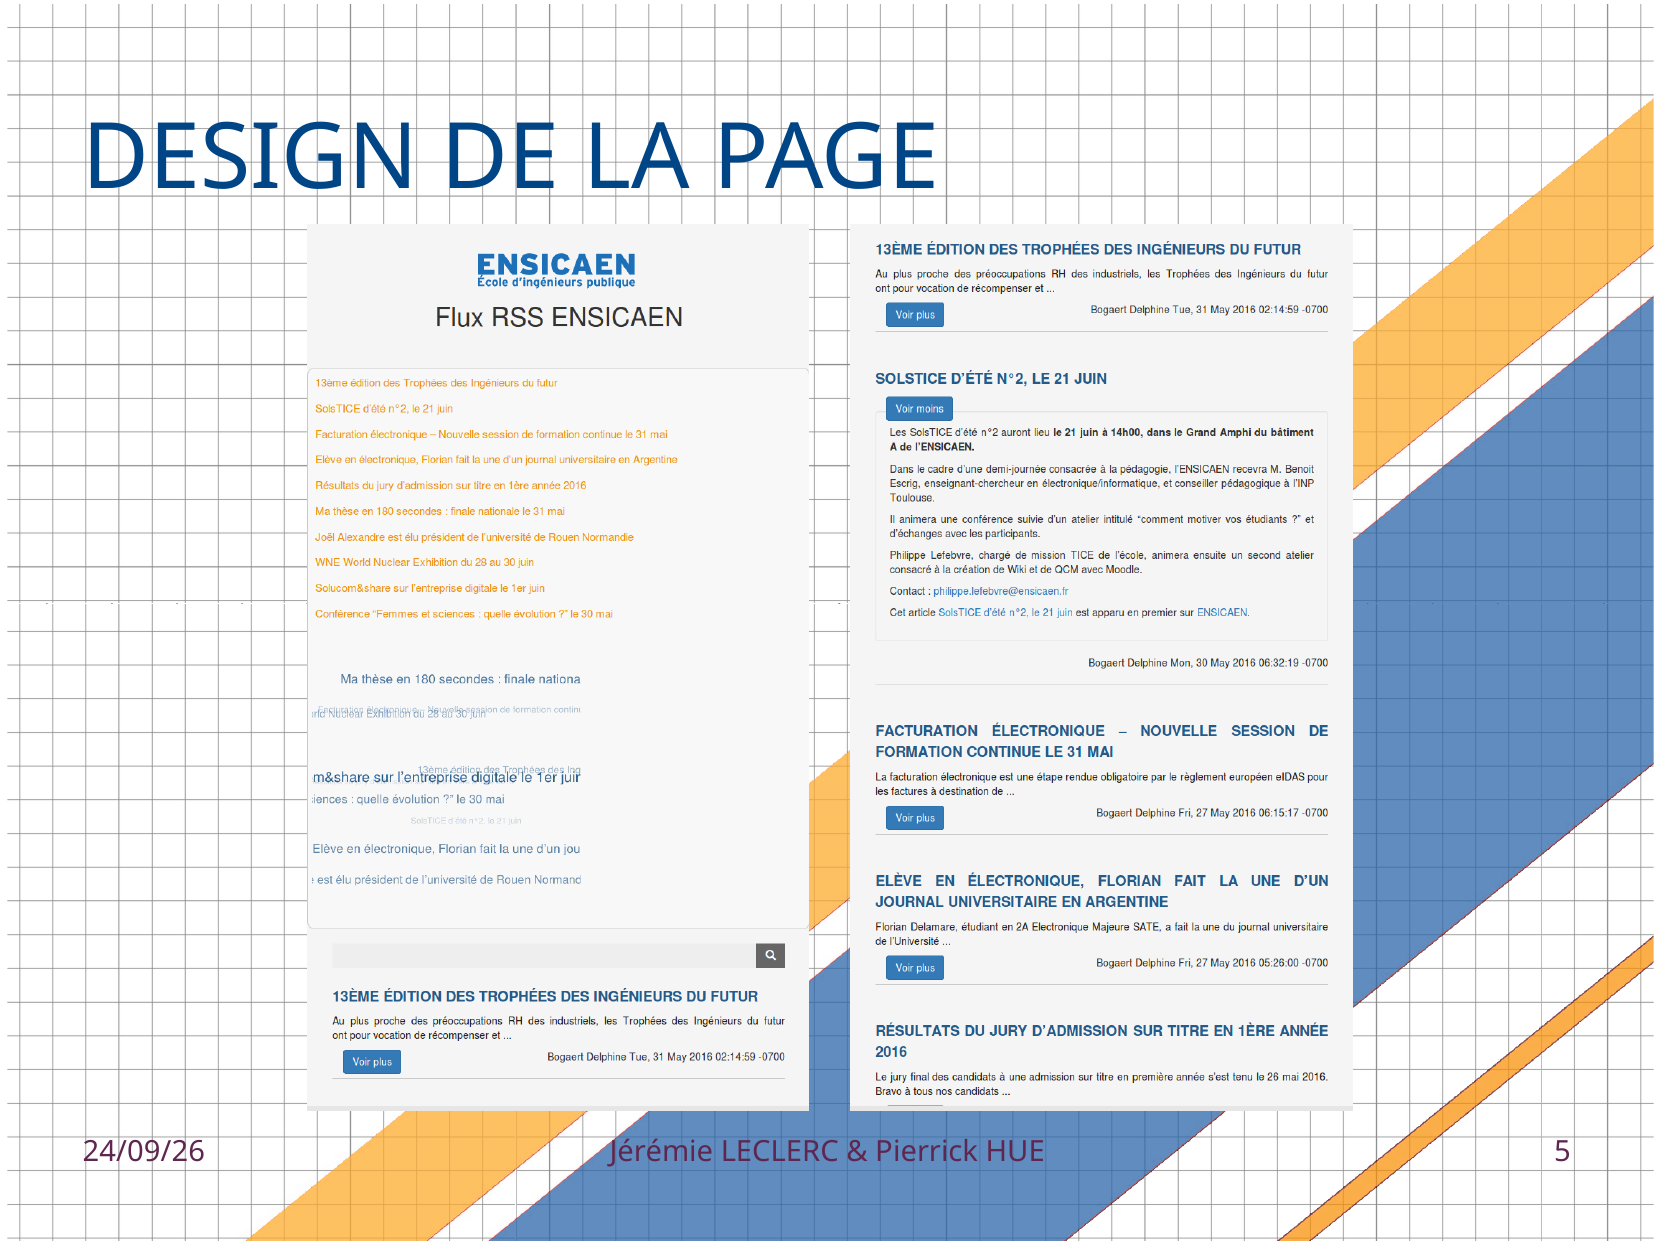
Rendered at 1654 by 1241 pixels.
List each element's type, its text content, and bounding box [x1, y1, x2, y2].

picture [7, 4, 1654, 1241]
title Design de la page [82, 49, 1571, 257]
